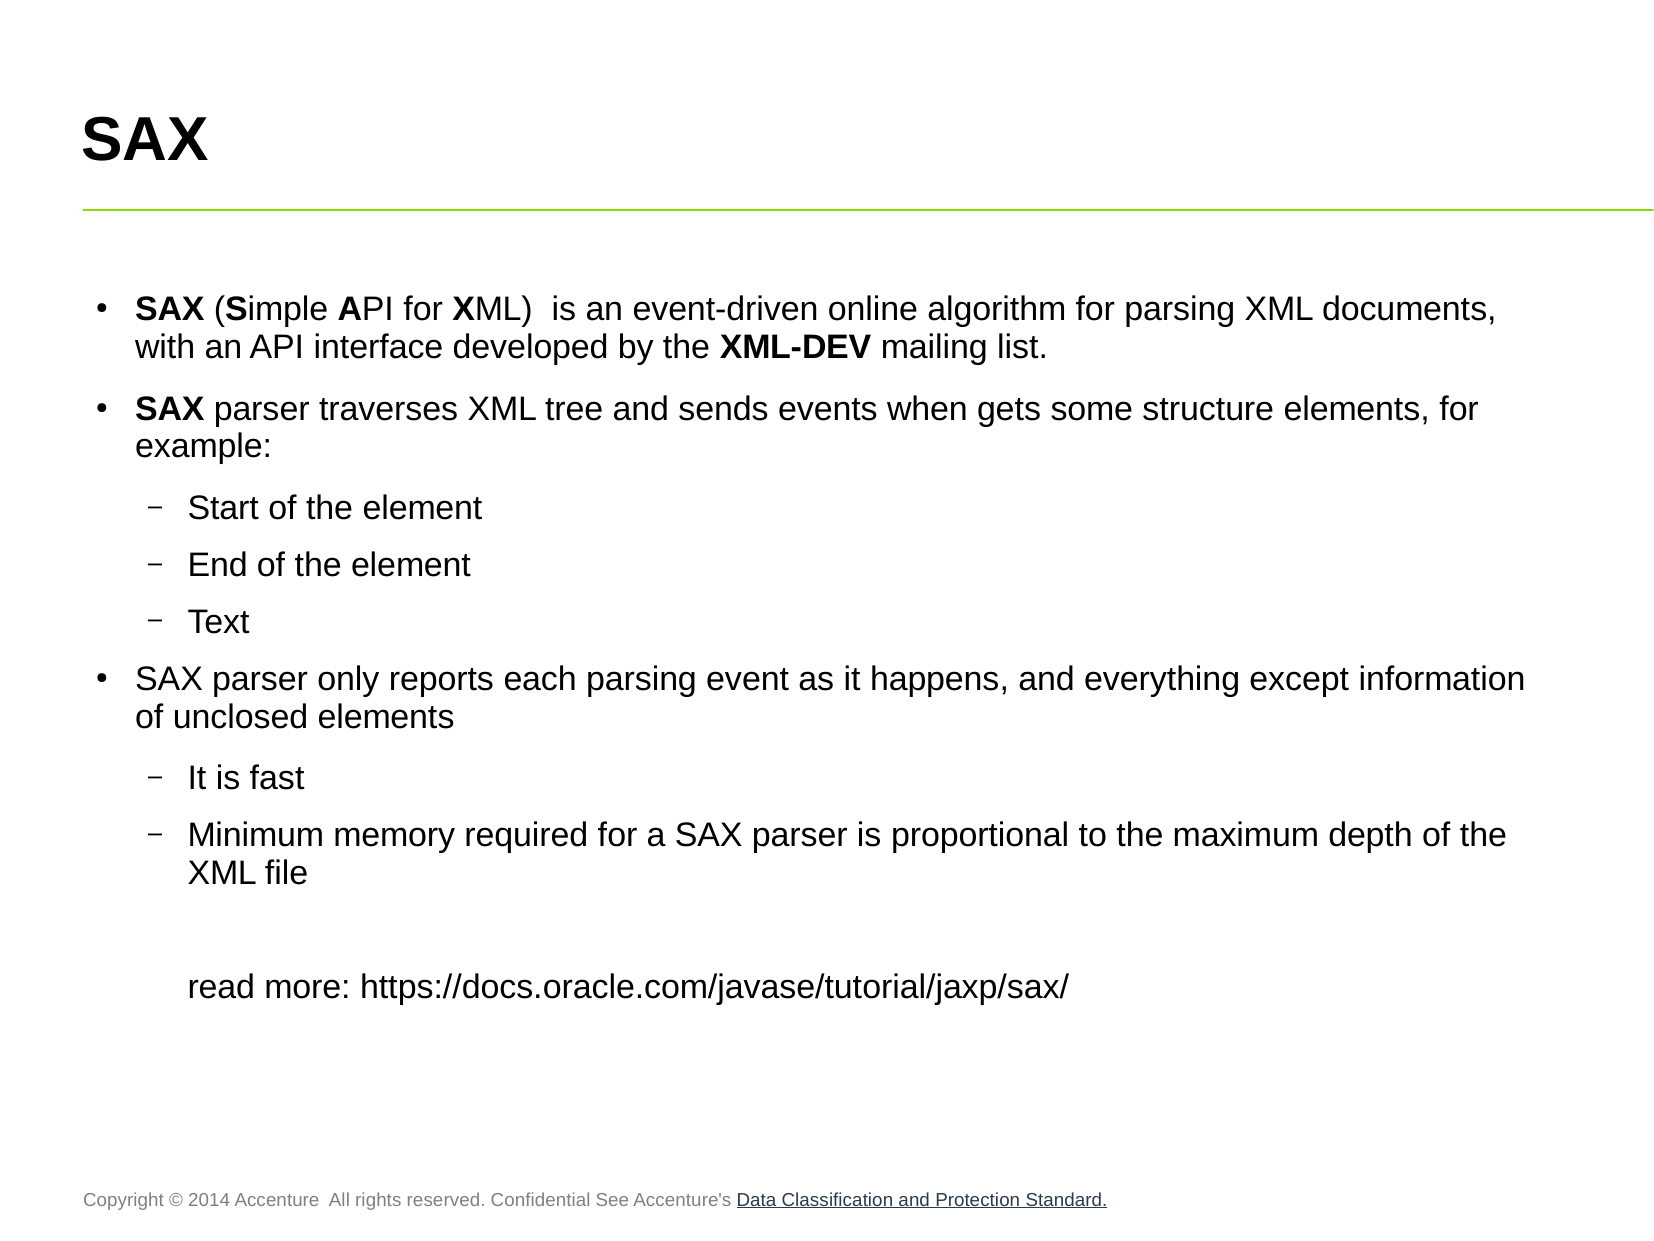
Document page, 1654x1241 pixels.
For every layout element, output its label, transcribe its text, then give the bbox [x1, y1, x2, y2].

list SAX (Simple API for XML) is an event-driven online algorithm for parsing XML documents, with an API interface developed by the XML-DEV mailing list. SAX parser traverses XML tree and sends events when gets some structure elements, for example: Start of the element End of the element Text SAX parser only reports each parsing event as it happens, and everything except information of unclosed elements It is fast Minimum memory required for a SAX parser is proportional to the maximum depth of the XML file read more: https://docs.oracle.com/javase/tutorial/jaxp/sax/ [82, 290, 1538, 1010]
title SAX [81, 68, 1654, 211]
